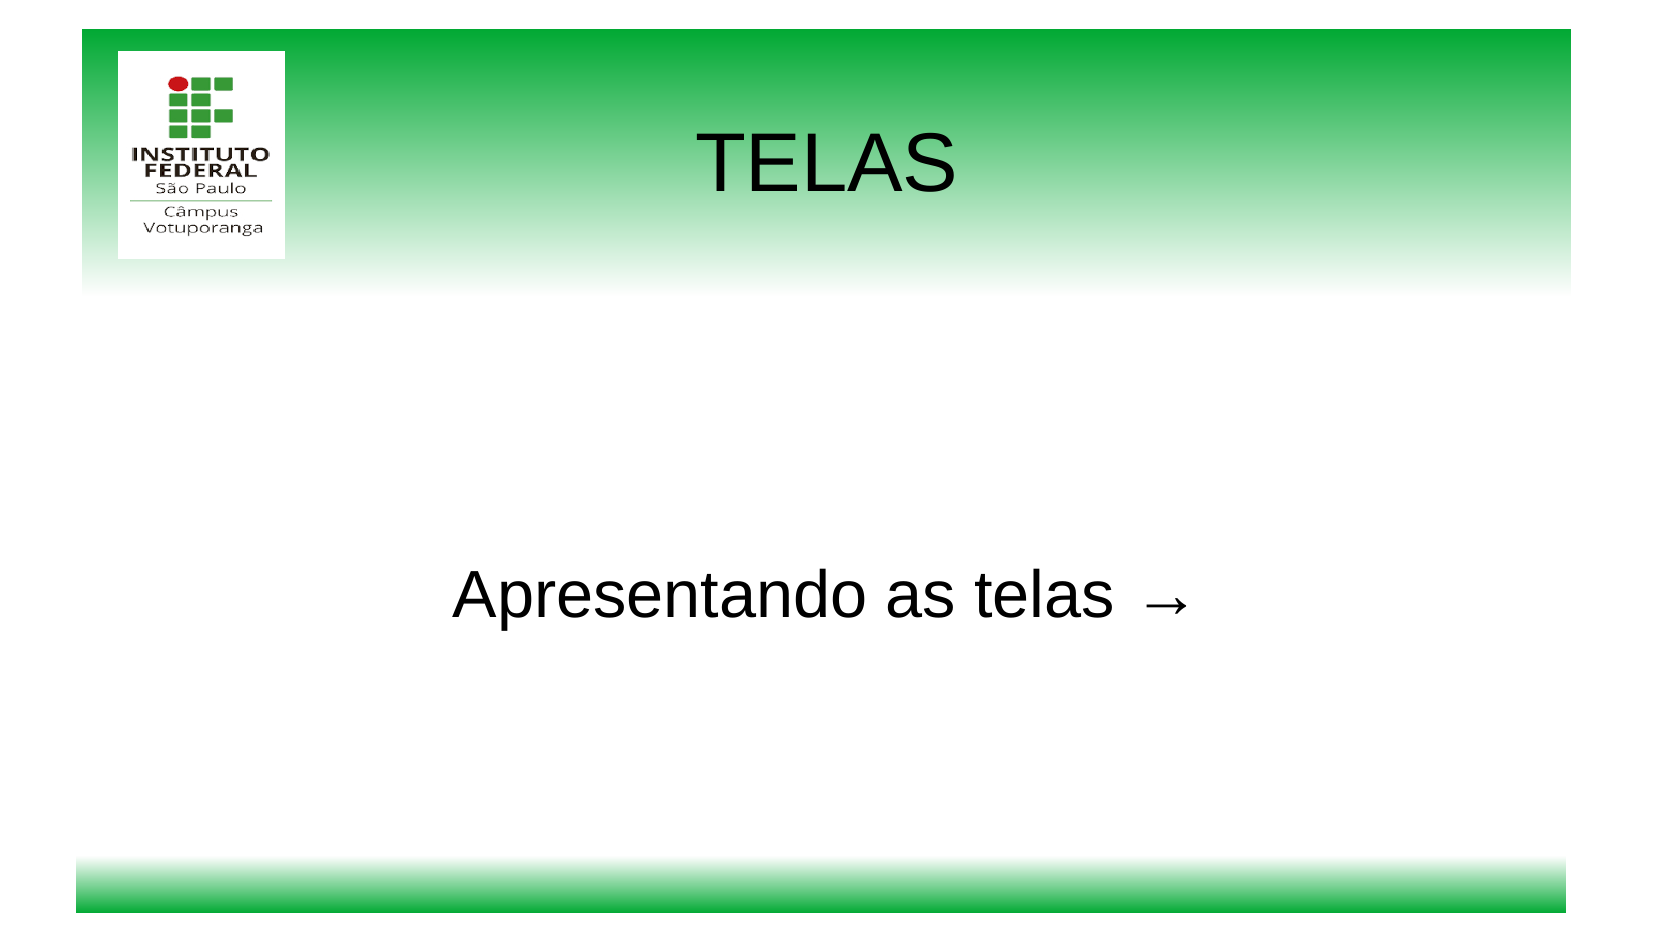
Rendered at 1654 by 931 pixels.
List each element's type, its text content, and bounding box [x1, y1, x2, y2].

title [76, 856, 1566, 913]
picture [118, 51, 285, 259]
title TELAS [82, 29, 1571, 296]
text_box Apresentando as telas → [82, 354, 1571, 835]
